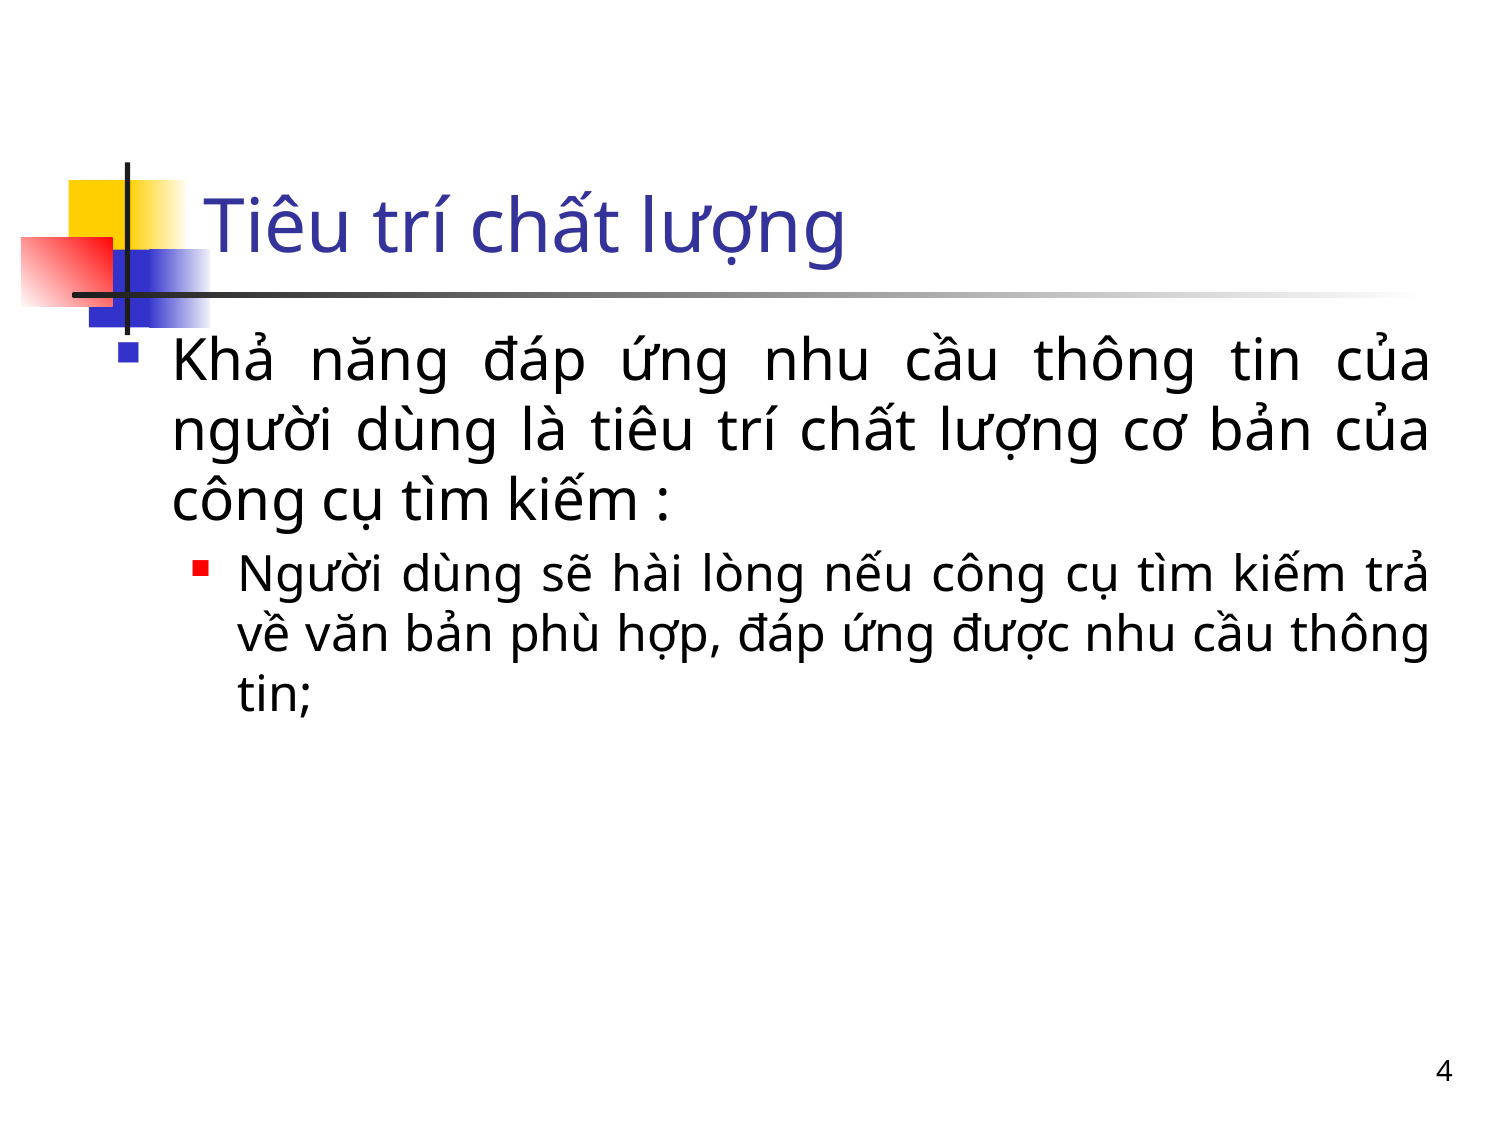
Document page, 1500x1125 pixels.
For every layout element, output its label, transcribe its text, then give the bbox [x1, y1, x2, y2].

title Tiêu trí chất lượng [188, 35, 1468, 275]
slide_number <number> [1155, 1024, 1468, 1100]
list Khả năng đáp ứng nhu cầu thông tin của người dùng là tiêu trí chất lượng cơ bản của công cụ tìm kiếm : Người dùng sẽ hài lòng nếu công cụ tìm kiếm trả về văn bản phù hợp, đáp ứng được nhu cầu thông tin; [100, 314, 1447, 1047]
